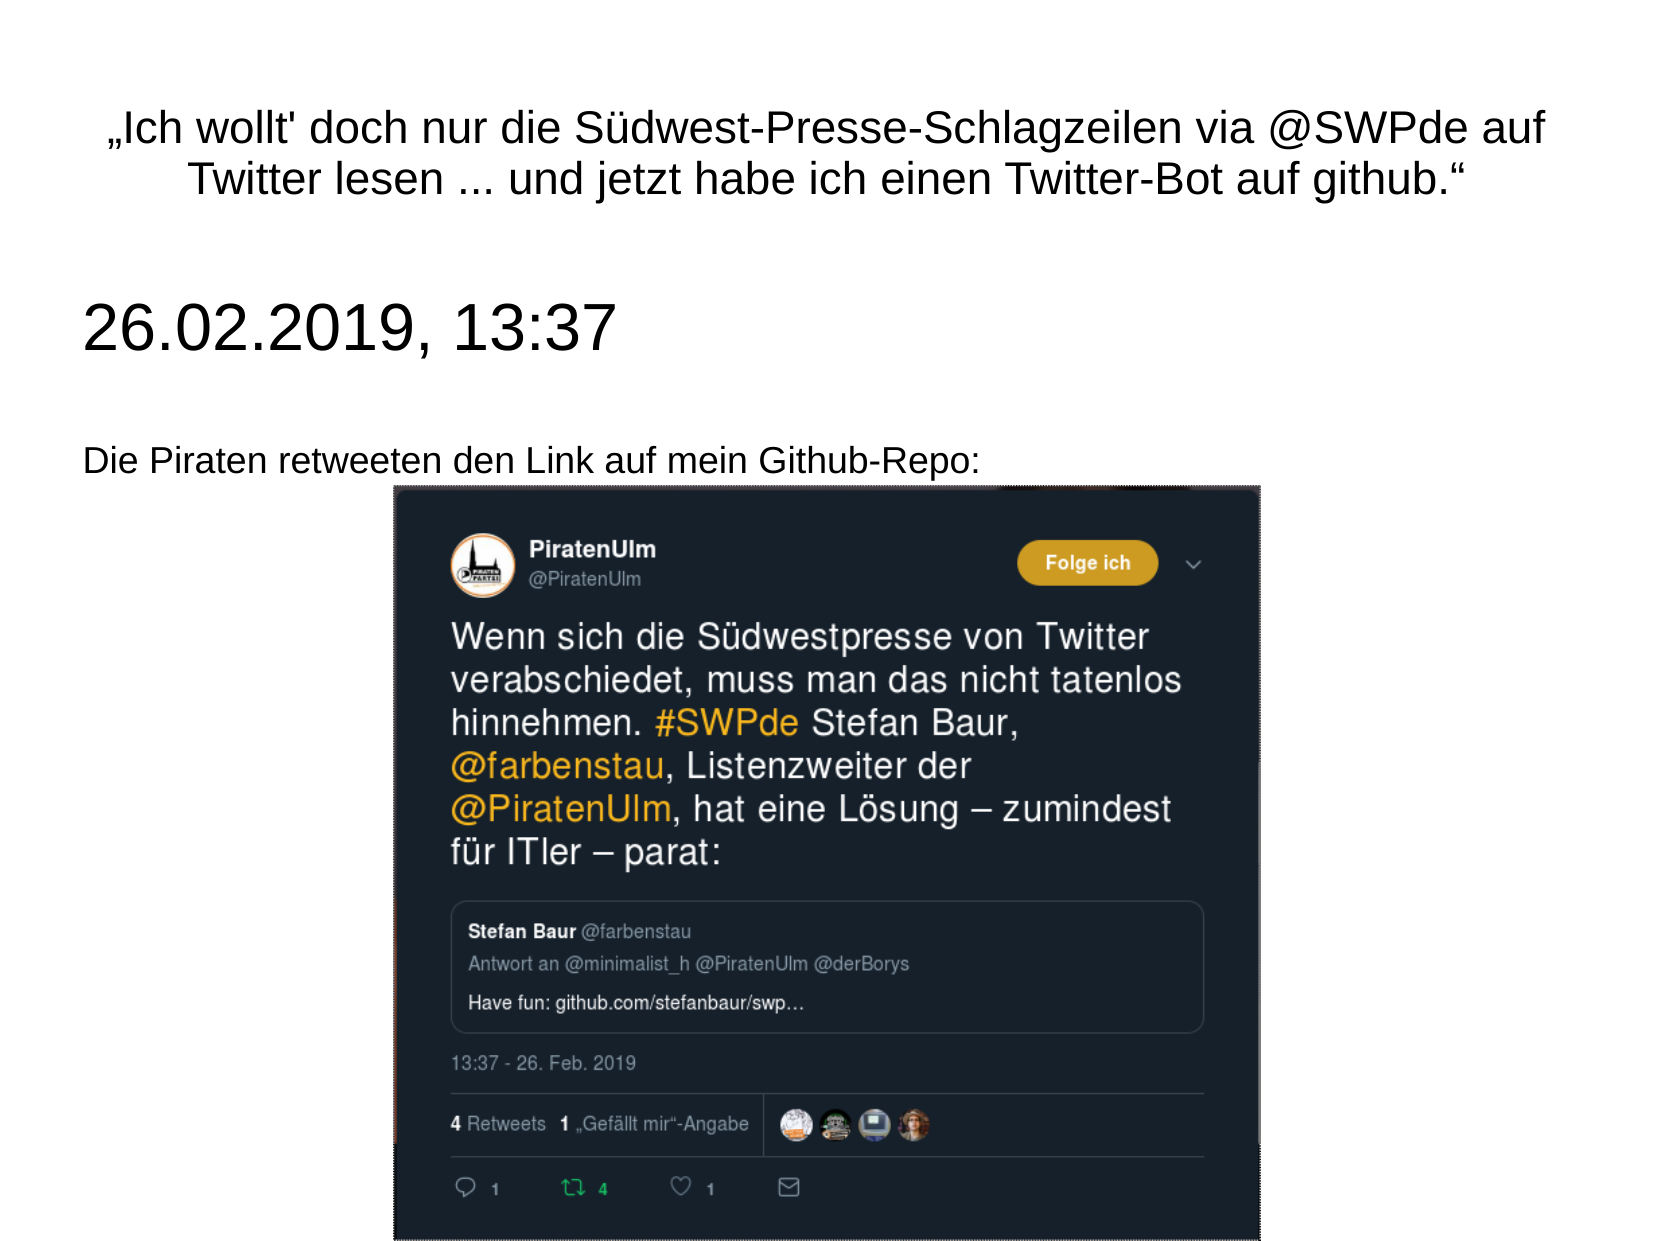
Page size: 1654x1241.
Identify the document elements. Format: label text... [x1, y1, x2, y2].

title „Ich wollt' doch nur die Südwest-Presse-Schlagzeilen via @SWPde auf Twitter lesen ... und jetzt habe ich einen Twitter-Bot auf github.“ [82, 49, 1571, 257]
subtitle 26.02.2019, 13:37 Die Piraten retweeten den Link auf mein Github-Repo: [82, 290, 1571, 1010]
picture [393, 485, 1261, 1241]
